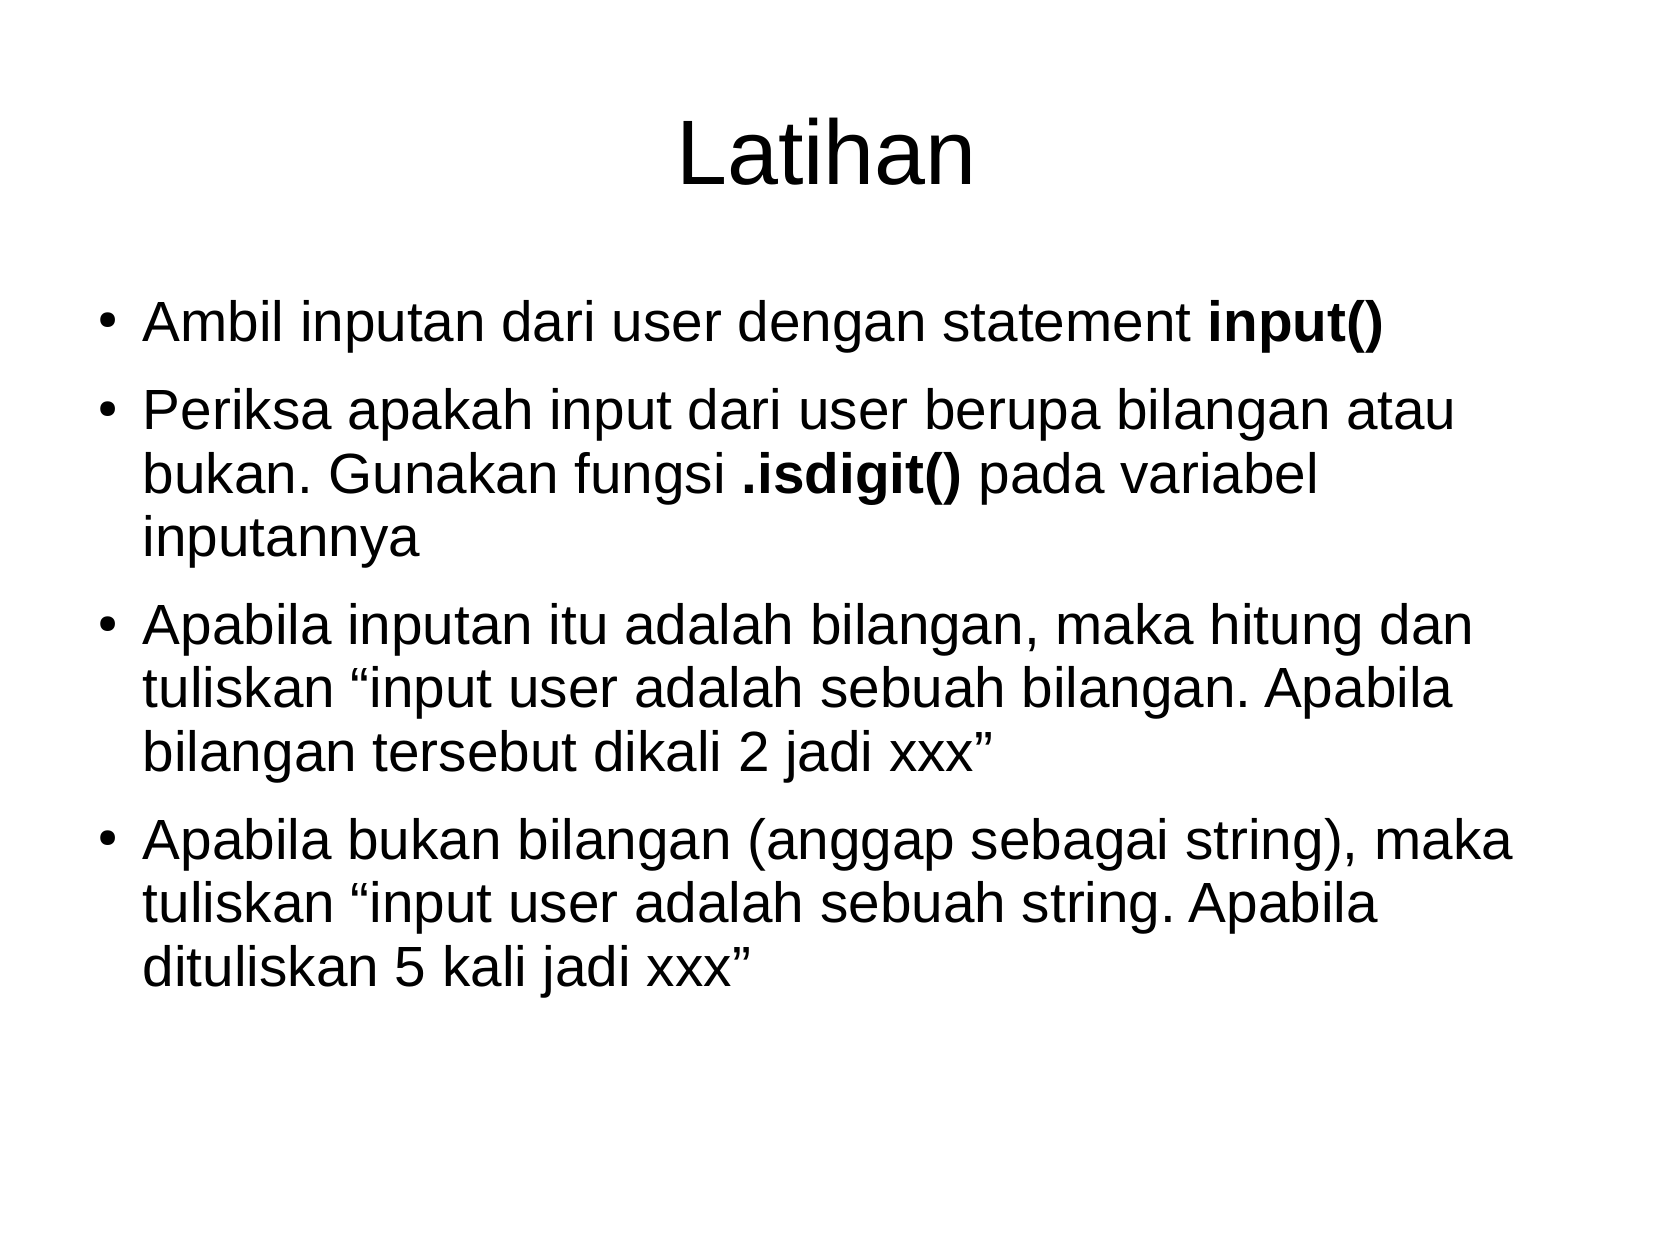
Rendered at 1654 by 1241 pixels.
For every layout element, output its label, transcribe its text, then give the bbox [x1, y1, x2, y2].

title Latihan [82, 49, 1571, 257]
list Ambil inputan dari user dengan statement input() Periksa apakah input dari user berupa bilangan atau bukan. Gunakan fungsi .isdigit() pada variabel inputannya Apabila inputan itu adalah bilangan, maka hitung dan tuliskan “input user adalah sebuah bilangan. Apabila bilangan tersebut dikali 2 jadi xxx” Apabila bukan bilangan (anggap sebagai string), maka tuliskan “input user adalah sebuah string. Apabila dituliskan 5 kali jadi xxx” [82, 290, 1571, 1010]
